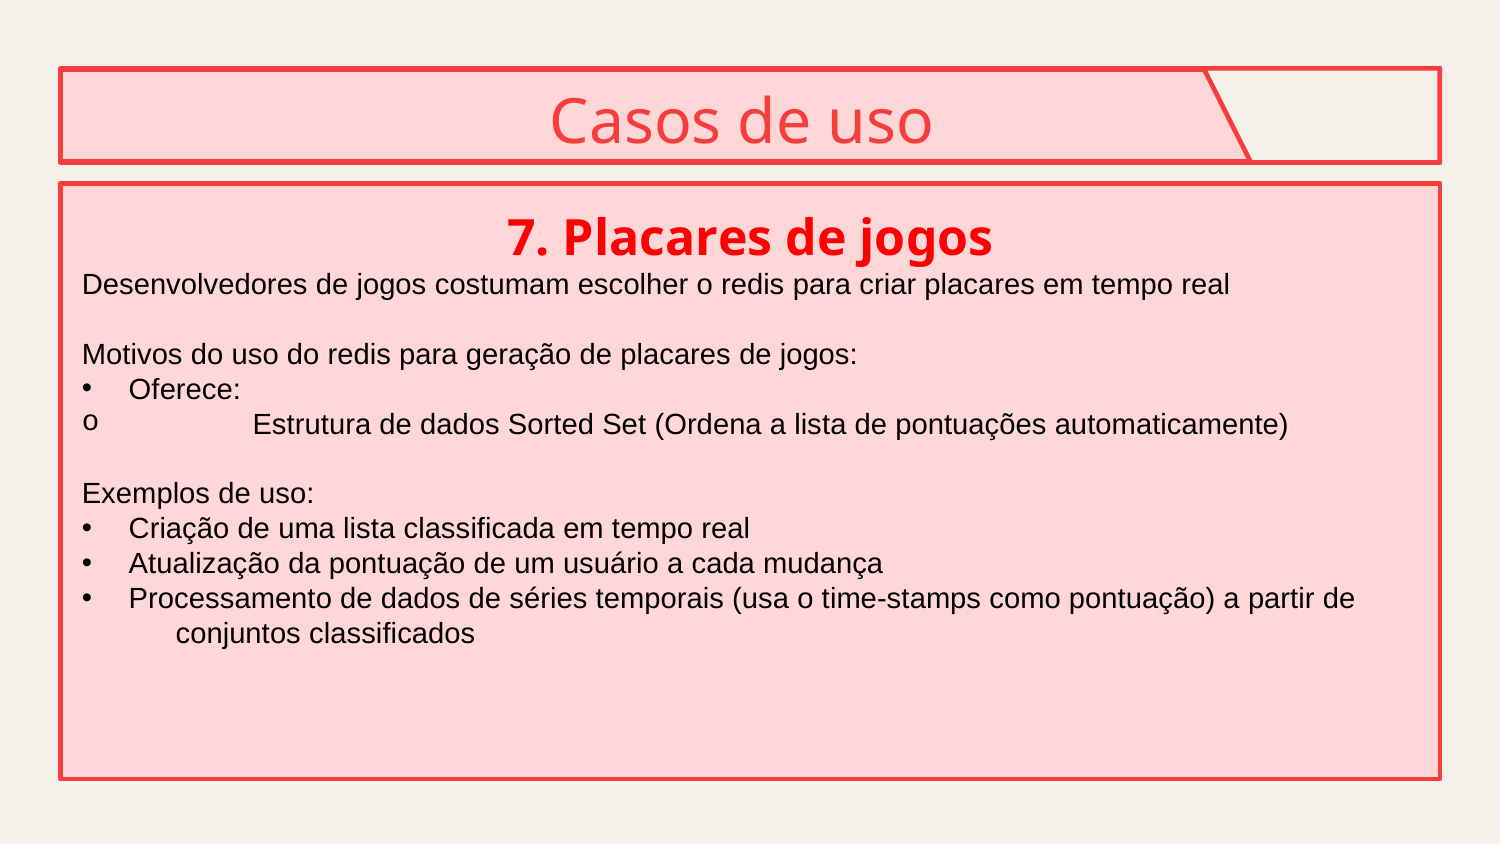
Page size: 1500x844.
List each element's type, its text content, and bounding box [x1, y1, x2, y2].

title Casos de uso [66, 71, 1435, 166]
text_box 7. Placares de jogos Desenvolvedores de jogos costumam escolher o redis para criar placares em tempo real Motivos do uso do redis para geração de placares de jogos: Oferece: Estrutura de dados Sorted Set (Ordena a lista de pontuações automaticamente) Exemplos de uso: Criação de uma lista classificada em tempo real Atualização da pontuação de um usuário a cada mudança Processamento de dados de séries temporais (usa o time-stamps como pontuação) a partir de conjuntos classificados [66, 197, 1435, 769]
